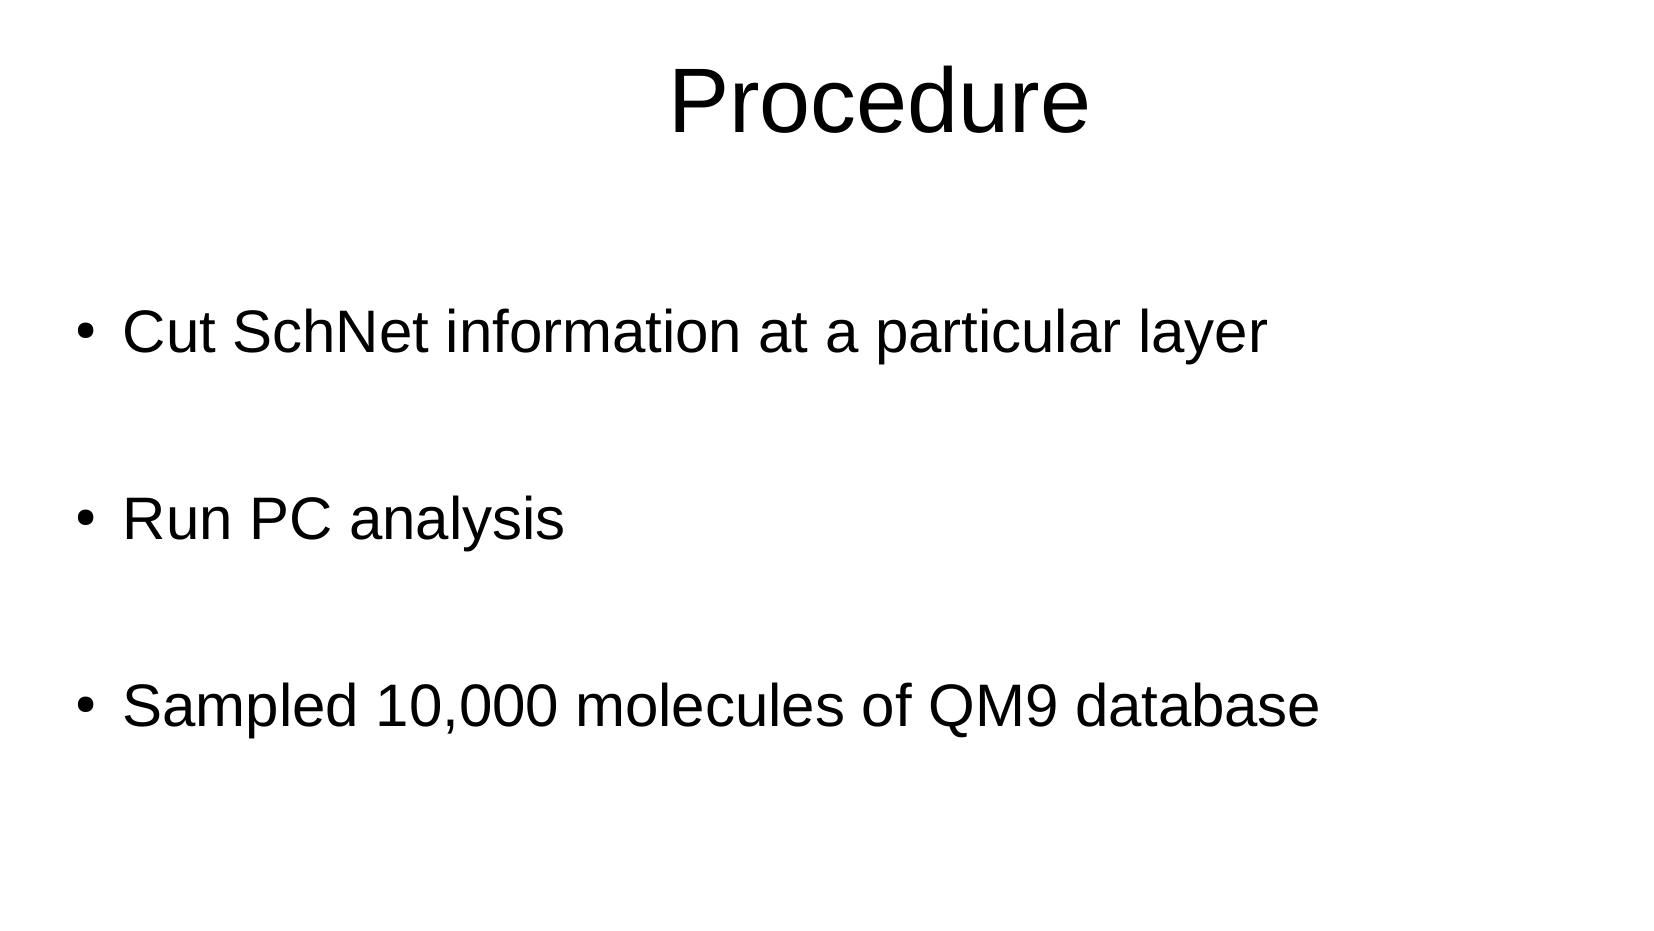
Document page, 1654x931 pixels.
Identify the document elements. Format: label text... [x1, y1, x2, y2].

list Cut SchNet information at a particular layer Run PC analysis Sampled 10,000 molecules of QM9 database [59, 204, 1548, 745]
title Procedure [377, 35, 1382, 166]
